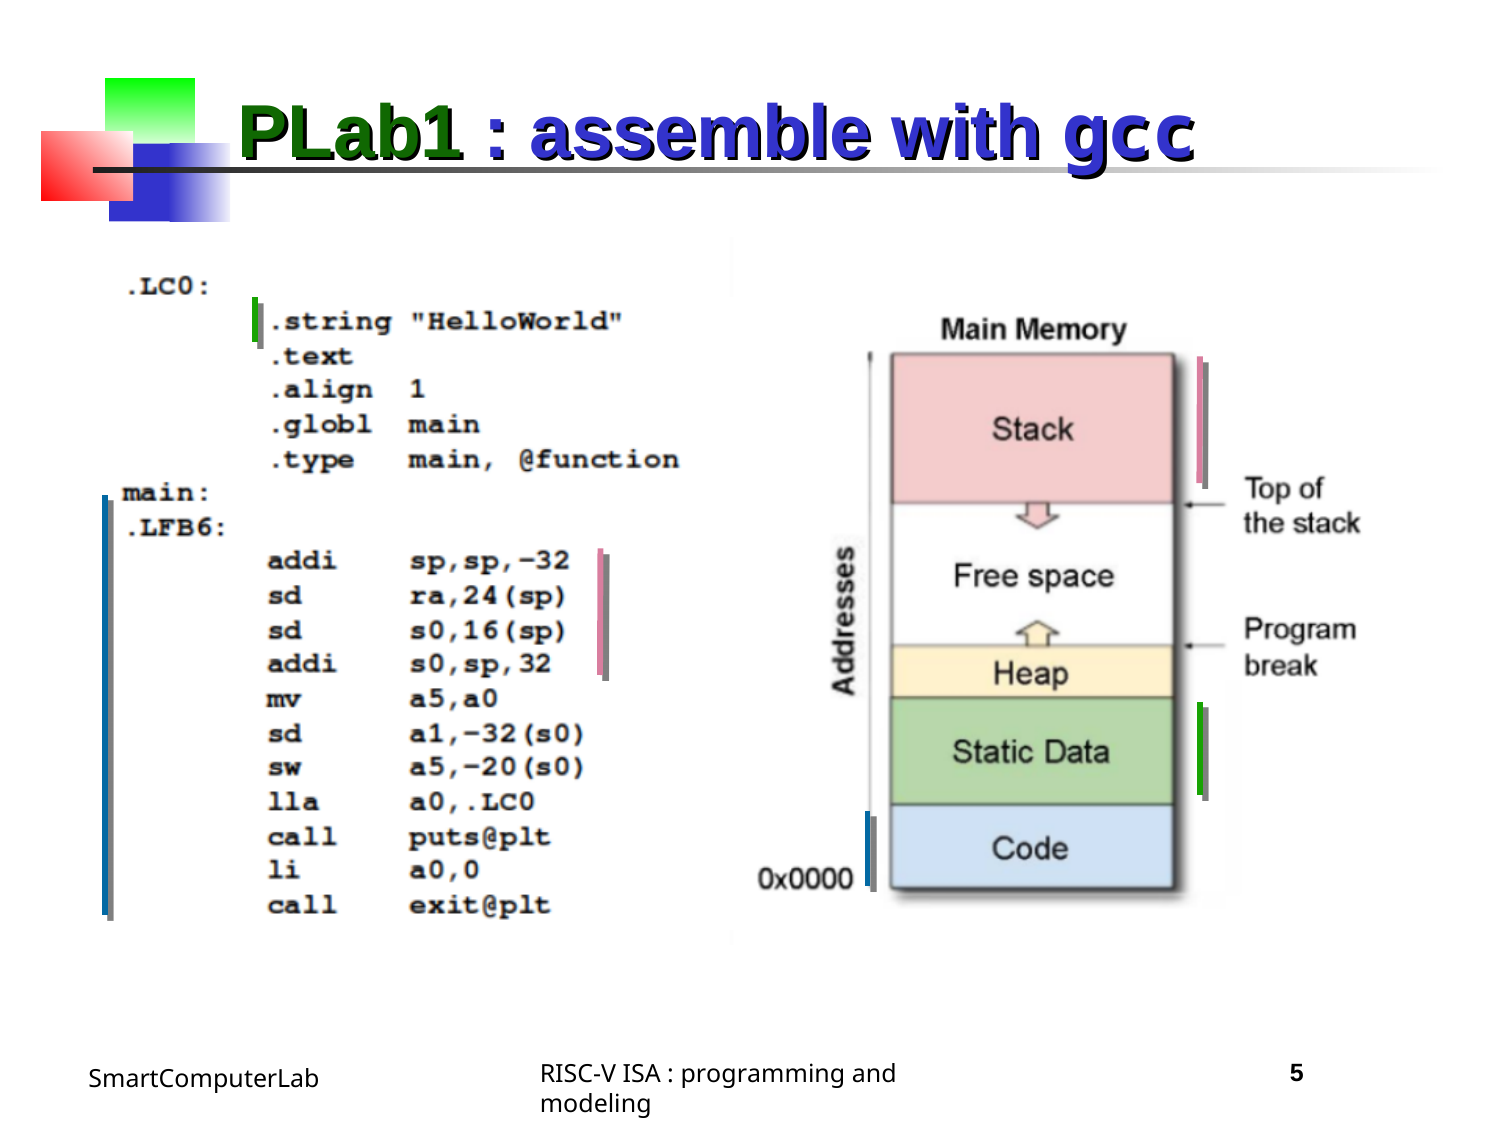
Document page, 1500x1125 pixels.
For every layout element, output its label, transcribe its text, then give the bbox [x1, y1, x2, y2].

title PLab1 : assemble with gcc [100, 74, 1336, 180]
picture [44, 237, 1411, 946]
